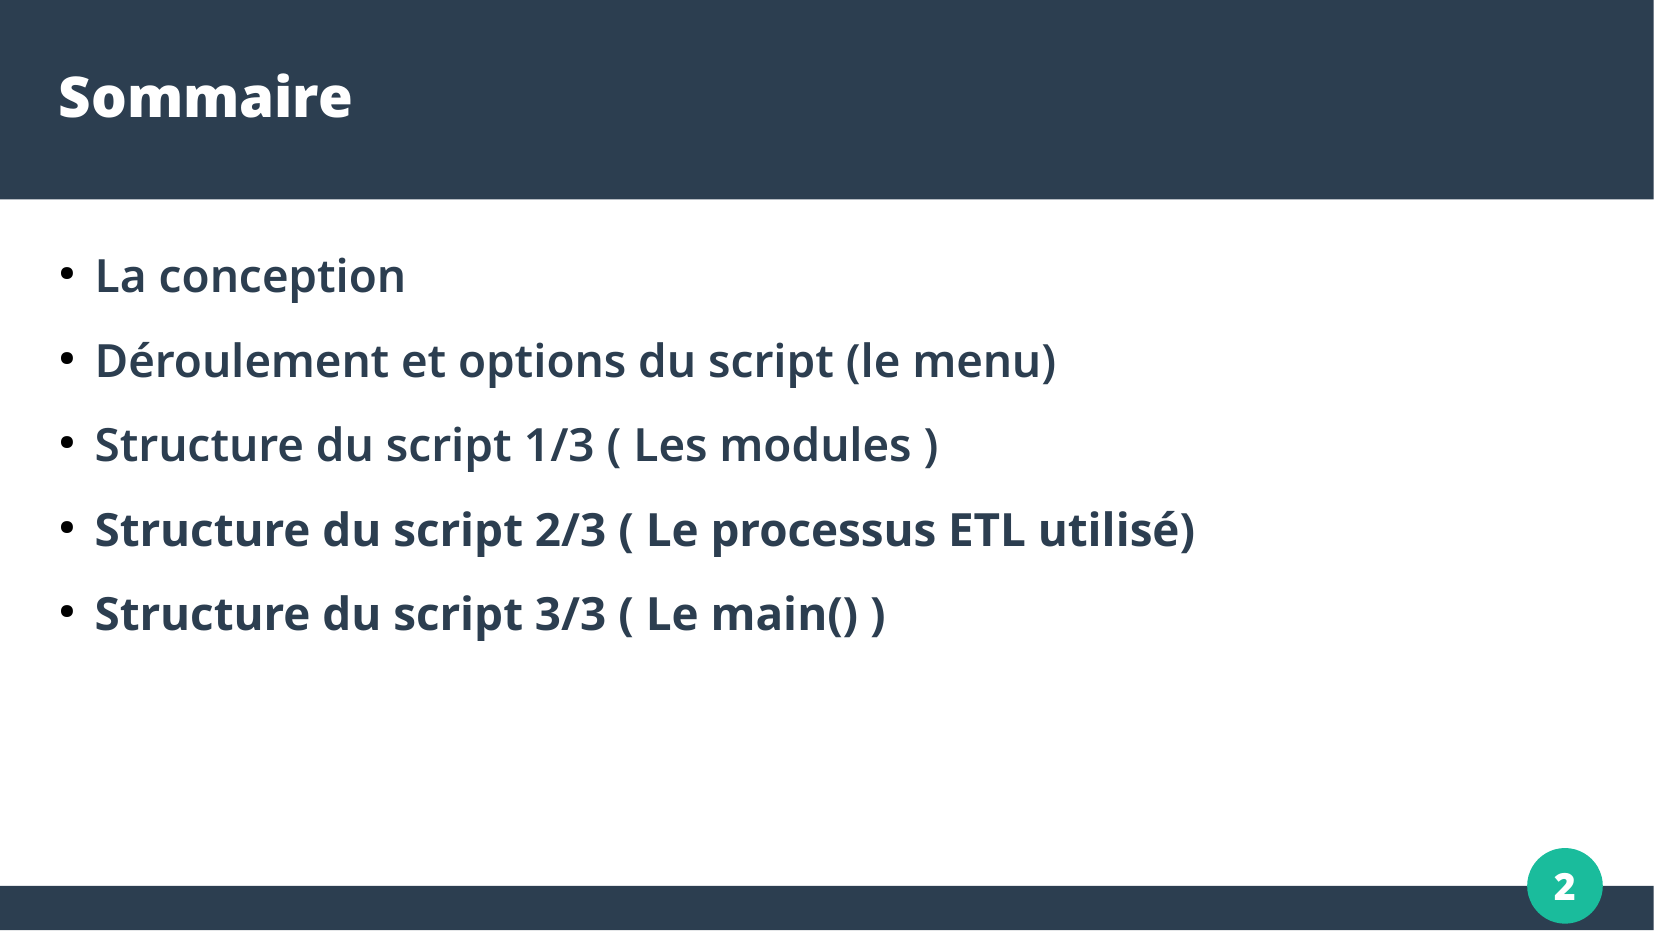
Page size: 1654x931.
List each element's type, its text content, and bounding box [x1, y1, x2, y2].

list La conception Déroulement et options du script (le menu) Structure du script 1/3 ( Les modules ) Structure du script 2/3 ( Le processus ETL utilisé) Structure du script 3/3 ( Le main() ) [59, 243, 1625, 864]
title Sommaire [59, 37, 1595, 155]
